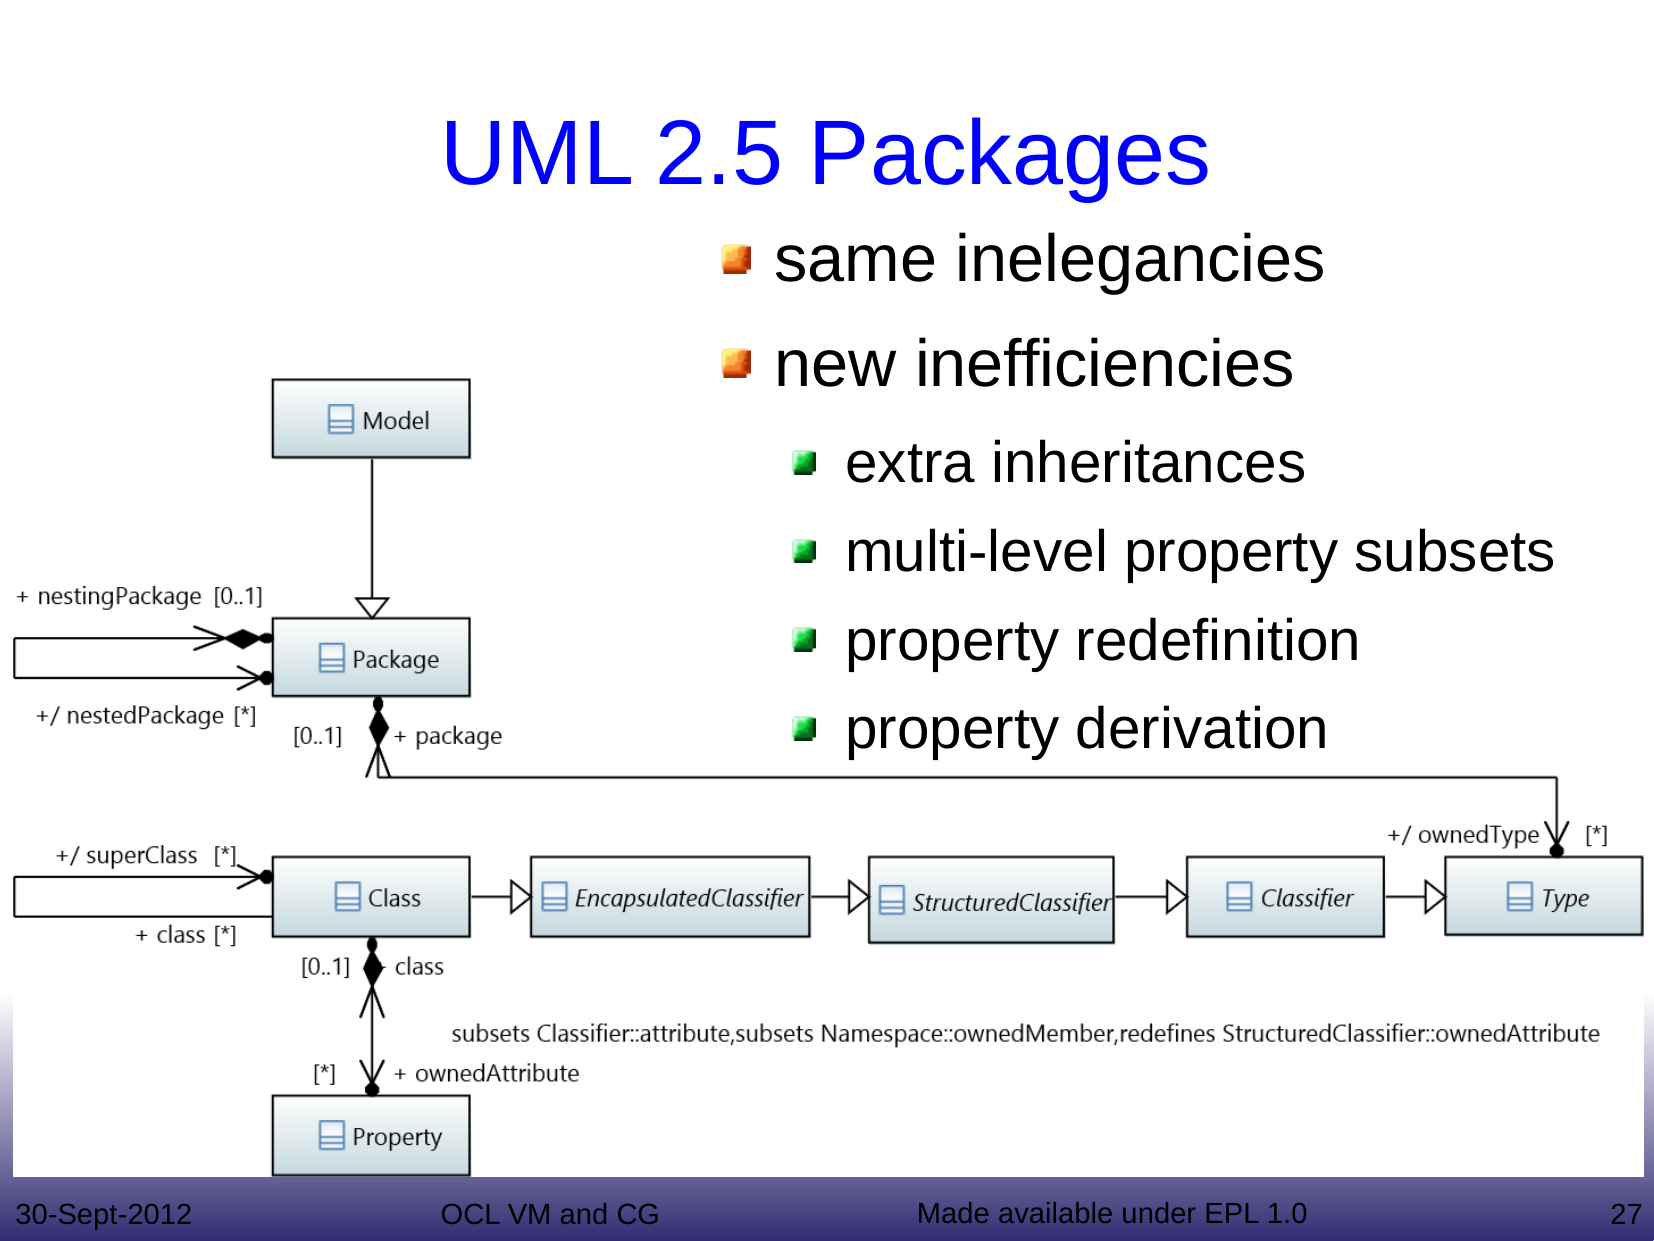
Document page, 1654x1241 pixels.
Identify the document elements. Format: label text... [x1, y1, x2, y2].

picture [1571, 378, 1644, 1177]
picture [13, 378, 703, 1177]
title UML 2.5 Packages [82, 49, 1571, 257]
list same inelegancies new inefficiencies extra inheritances multi-level property subsets property redefinition property derivation [703, 221, 1571, 1241]
